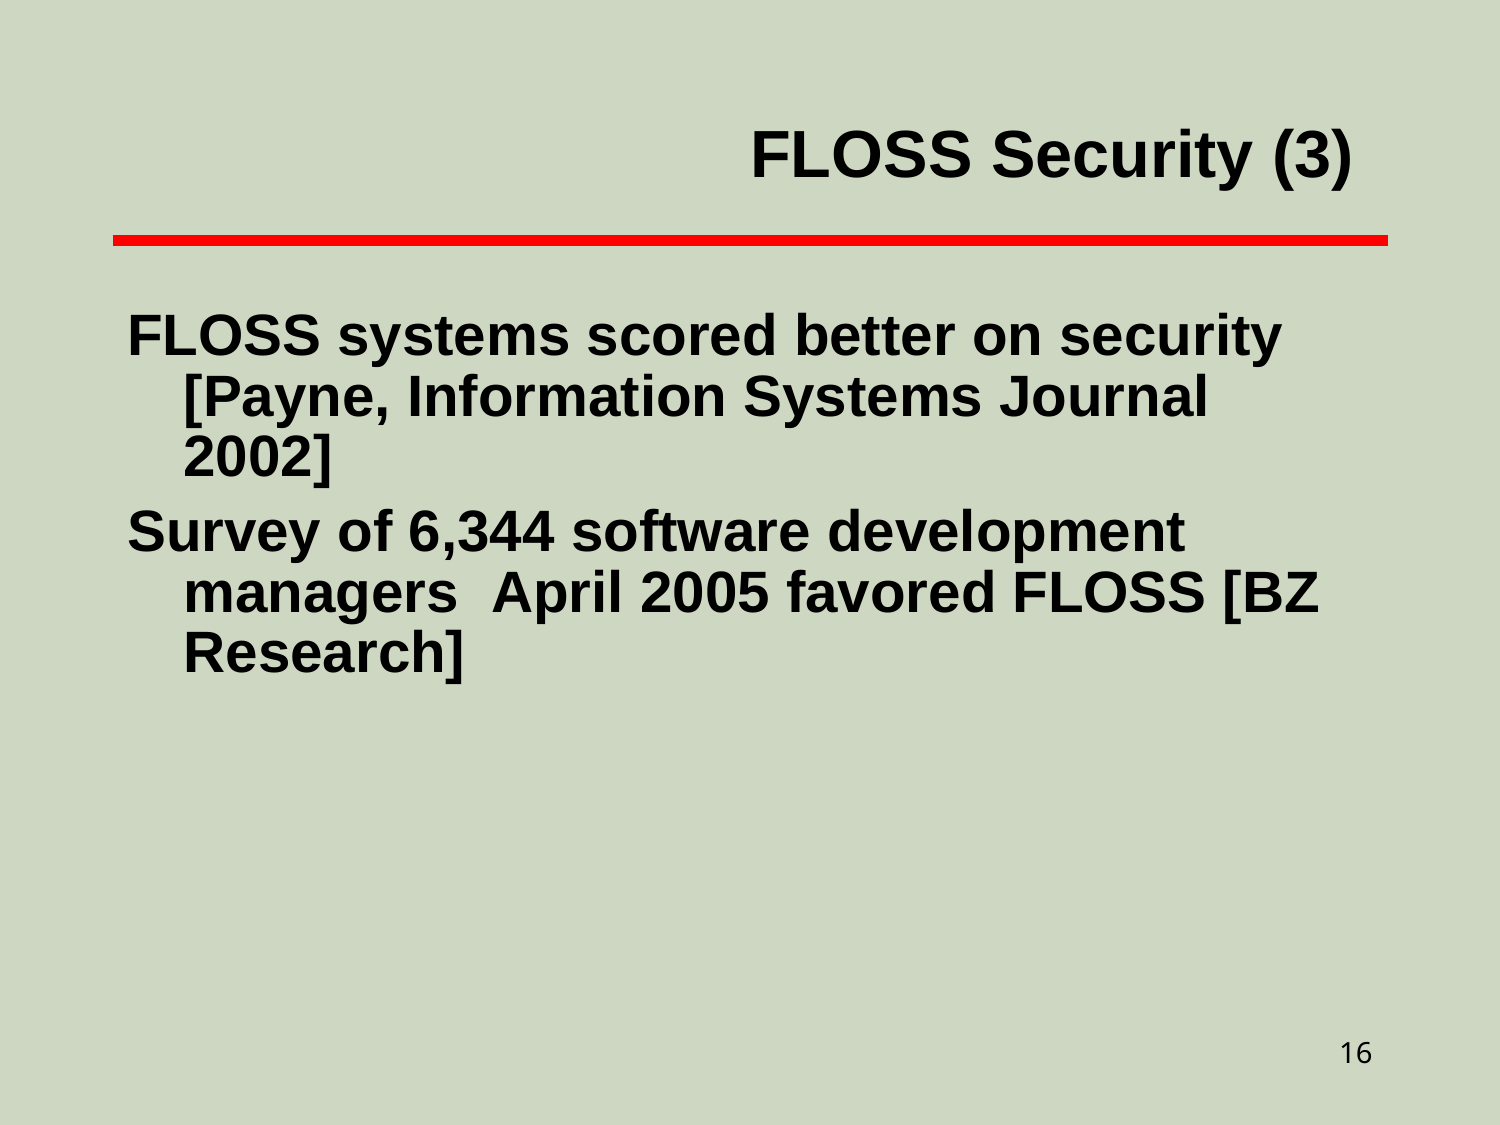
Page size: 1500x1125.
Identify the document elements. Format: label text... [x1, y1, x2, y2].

list FLOSS systems scored better on security [Payne, Information Systems Journal 2002] Survey of 6,344 software development managers April 2005 favored FLOSS [BZ Research] [112, 299, 1388, 1000]
title FLOSS Security (3) [337, 85, 1388, 224]
